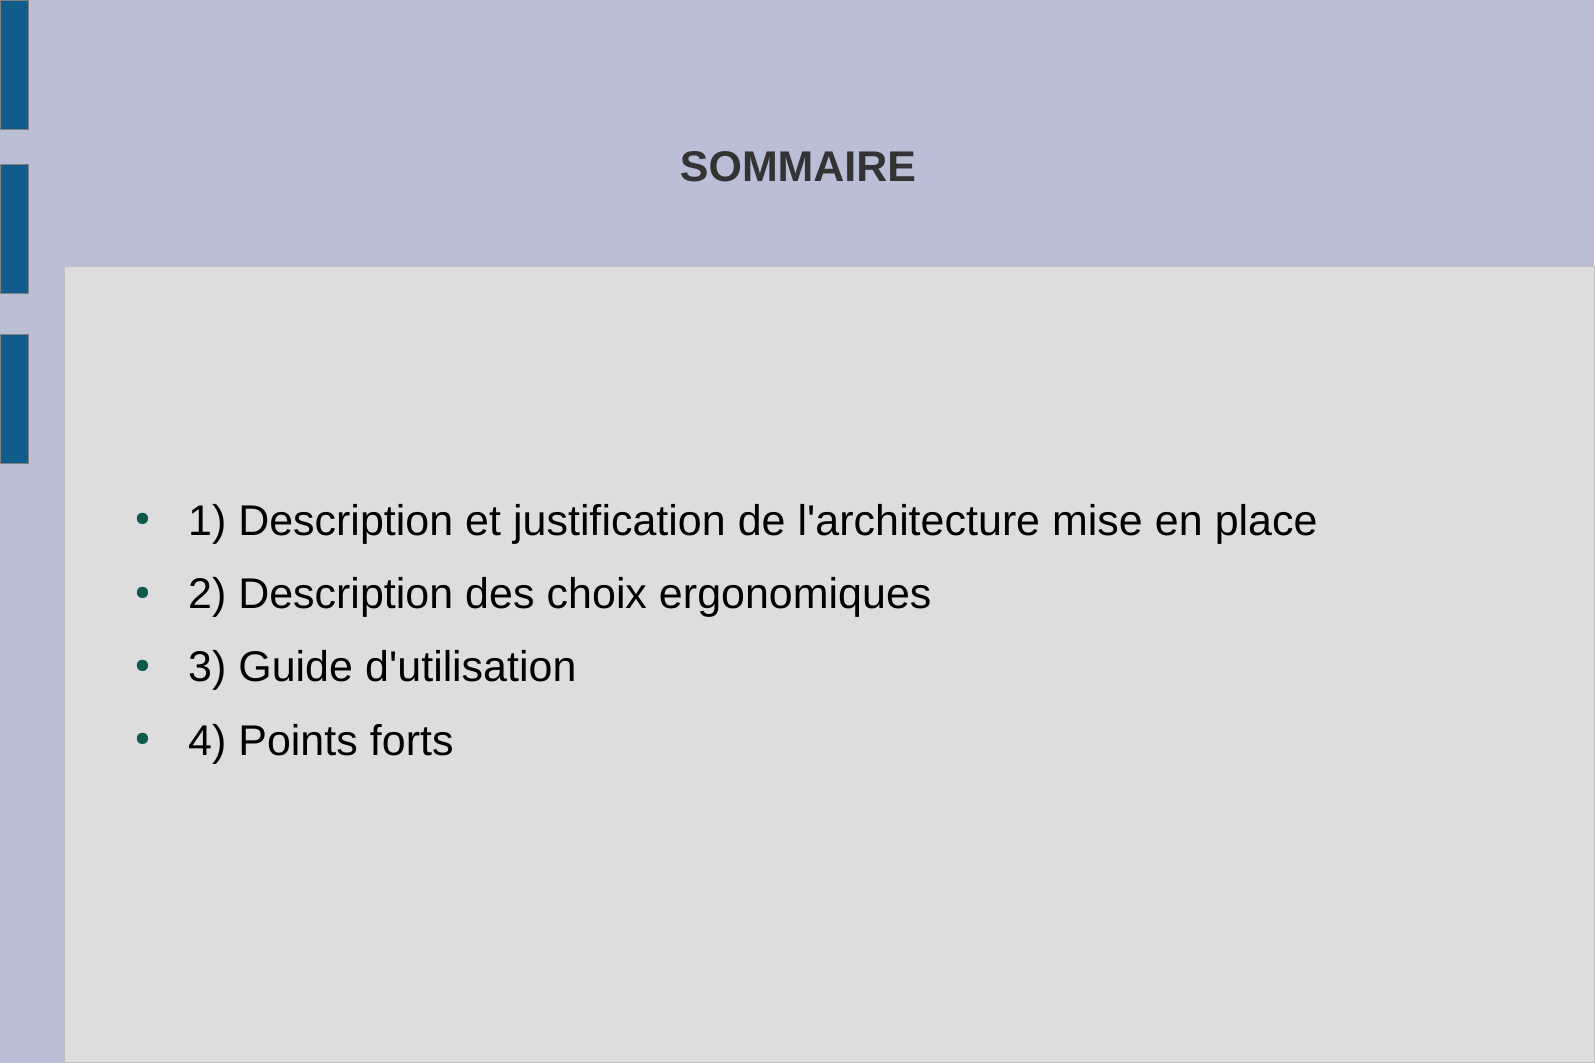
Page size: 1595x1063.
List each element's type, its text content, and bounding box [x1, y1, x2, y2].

title SOMMAIRE [117, 78, 1479, 256]
list 1) Description et justification de l'architecture mise en place 2) Description des choix ergonomiques 3) Guide d'utilisation 4) Points forts [117, 295, 1479, 966]
